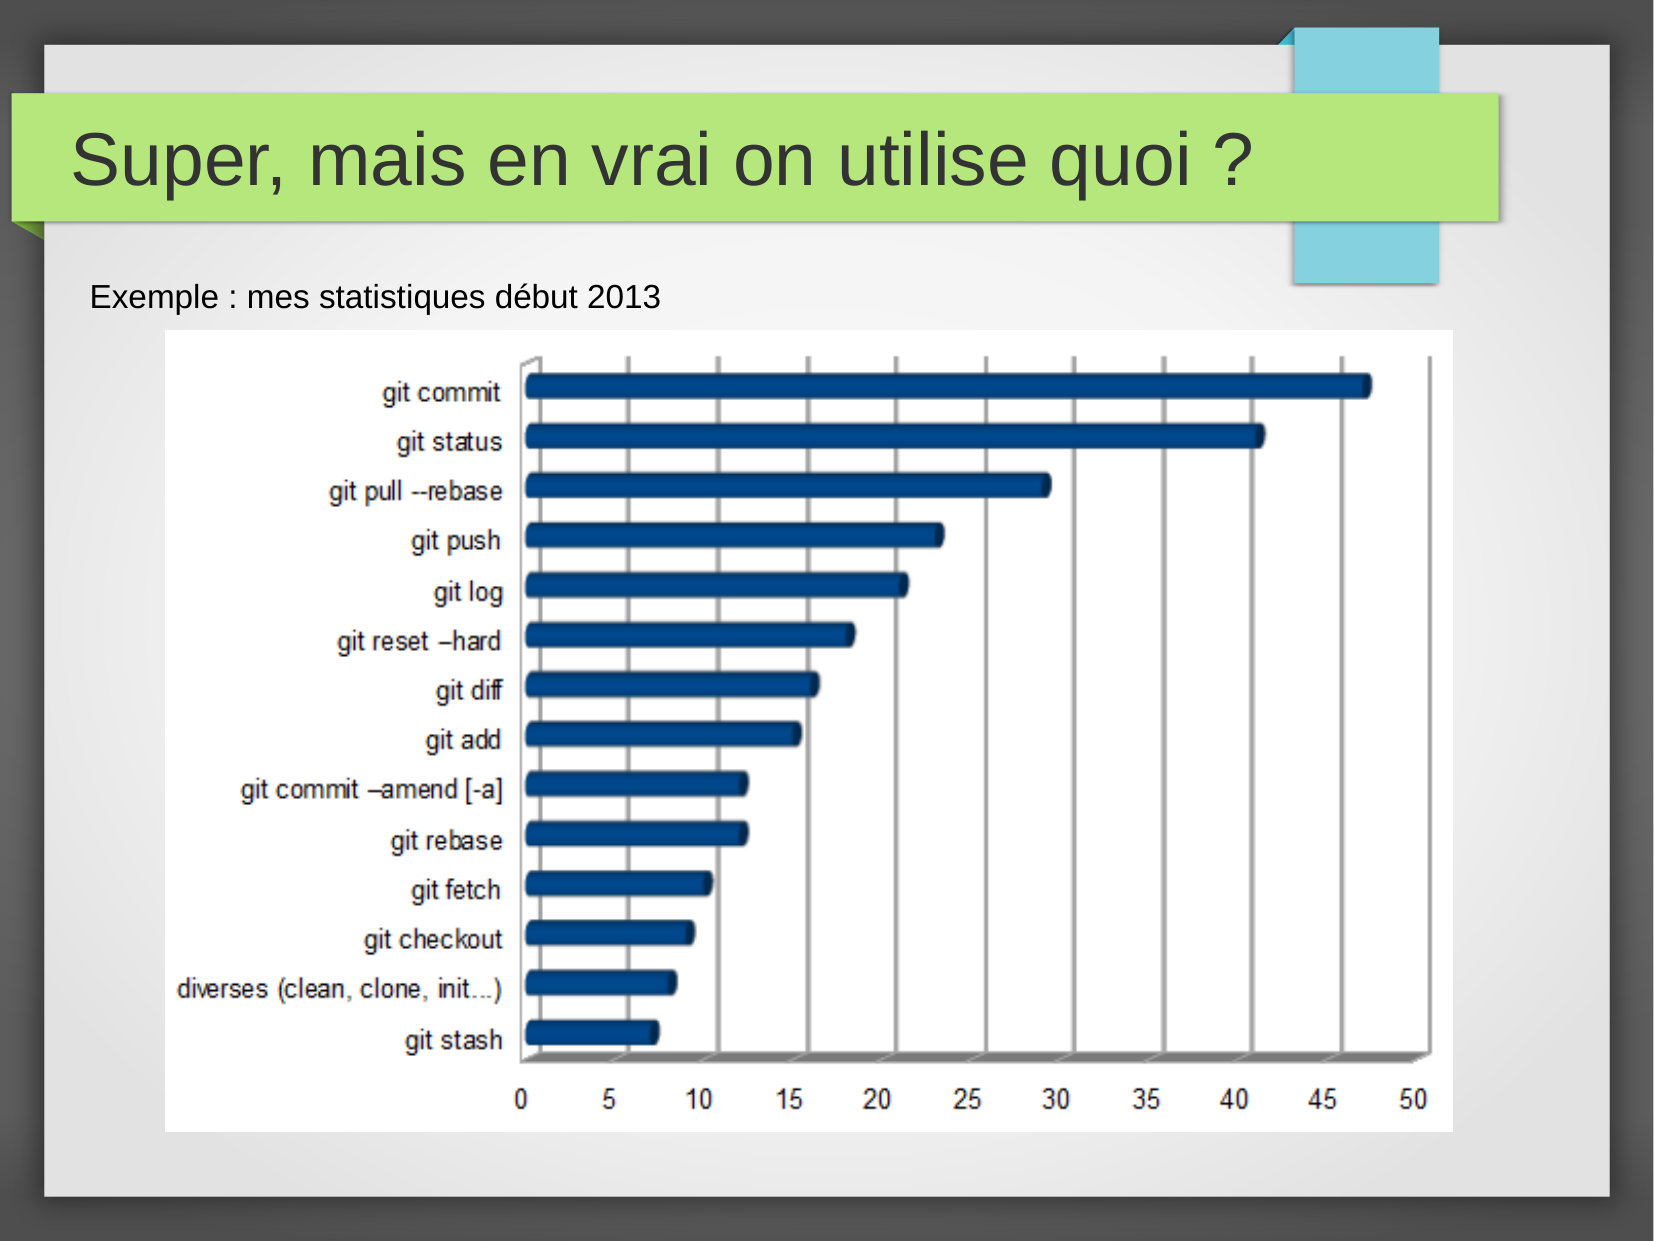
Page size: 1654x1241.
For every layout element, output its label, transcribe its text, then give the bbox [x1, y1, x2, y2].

picture [0, 0, 1654, 1241]
title Super, mais en vrai on utilise quoi ? [70, 106, 1430, 213]
text_box Exemple : mes statistiques début 2013 [74, 271, 1040, 329]
